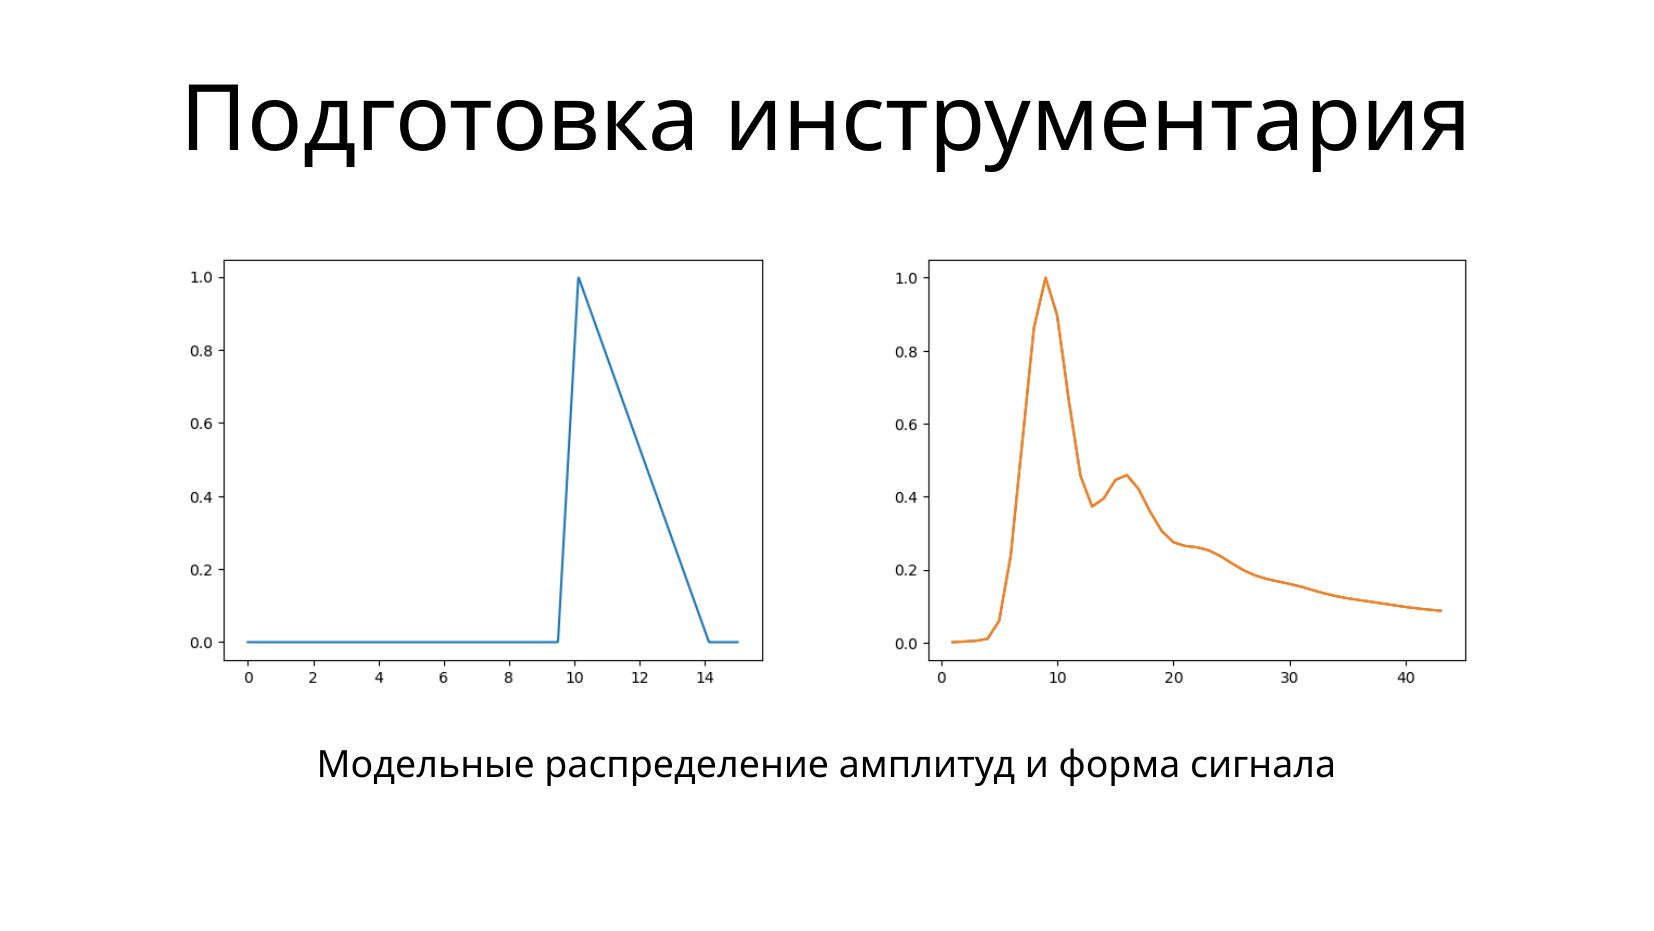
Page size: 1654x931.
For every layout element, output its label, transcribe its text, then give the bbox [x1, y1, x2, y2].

picture [178, 249, 772, 697]
text_box Модельные распределение амплитуд и форма сигнала [283, 730, 1371, 789]
title Подготовка инструментария [82, 37, 1571, 193]
picture [883, 249, 1475, 697]
